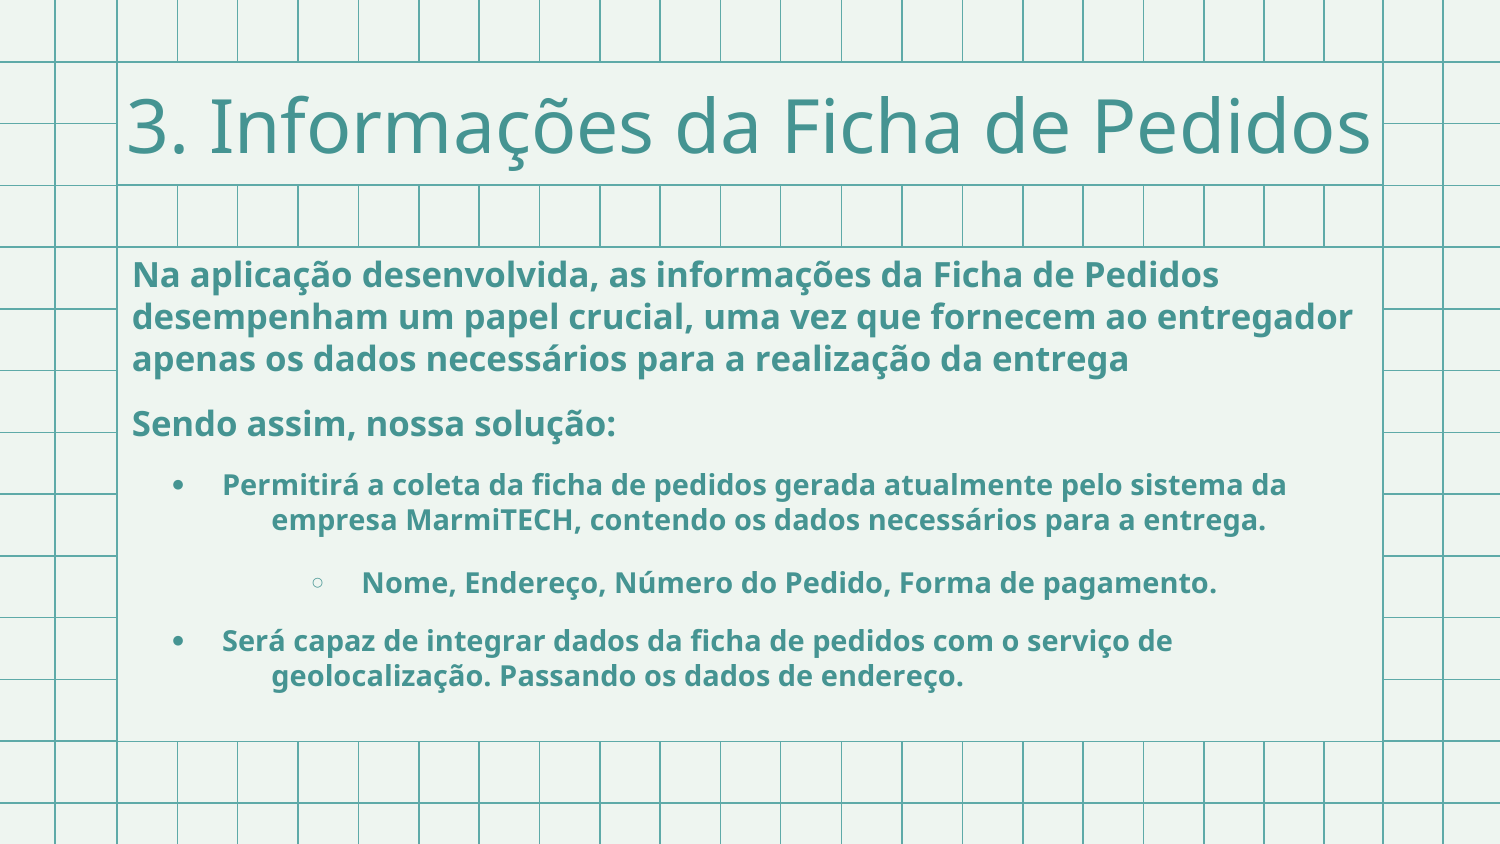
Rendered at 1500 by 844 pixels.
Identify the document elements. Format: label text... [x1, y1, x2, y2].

list Na aplicação desenvolvida, as informações da Ficha de Pedidos desempenham um papel crucial, uma vez que fornecem ao entregador apenas os dados necessários para a realização da entrega Sendo assim, nossa solução: Permitirá a coleta da ficha de pedidos gerada atualmente pelo sistema da empresa MarmiTECH, contendo os dados necessários para a entrega. Nome, Endereço, Número do Pedido, Forma de pagamento. Será capaz de integrar dados da ficha de pedidos com o serviço de geolocalização. Passando os dados de endereço. [117, 247, 1383, 742]
title 3. Informações da Ficha de Pedidos [117, 61, 1383, 186]
